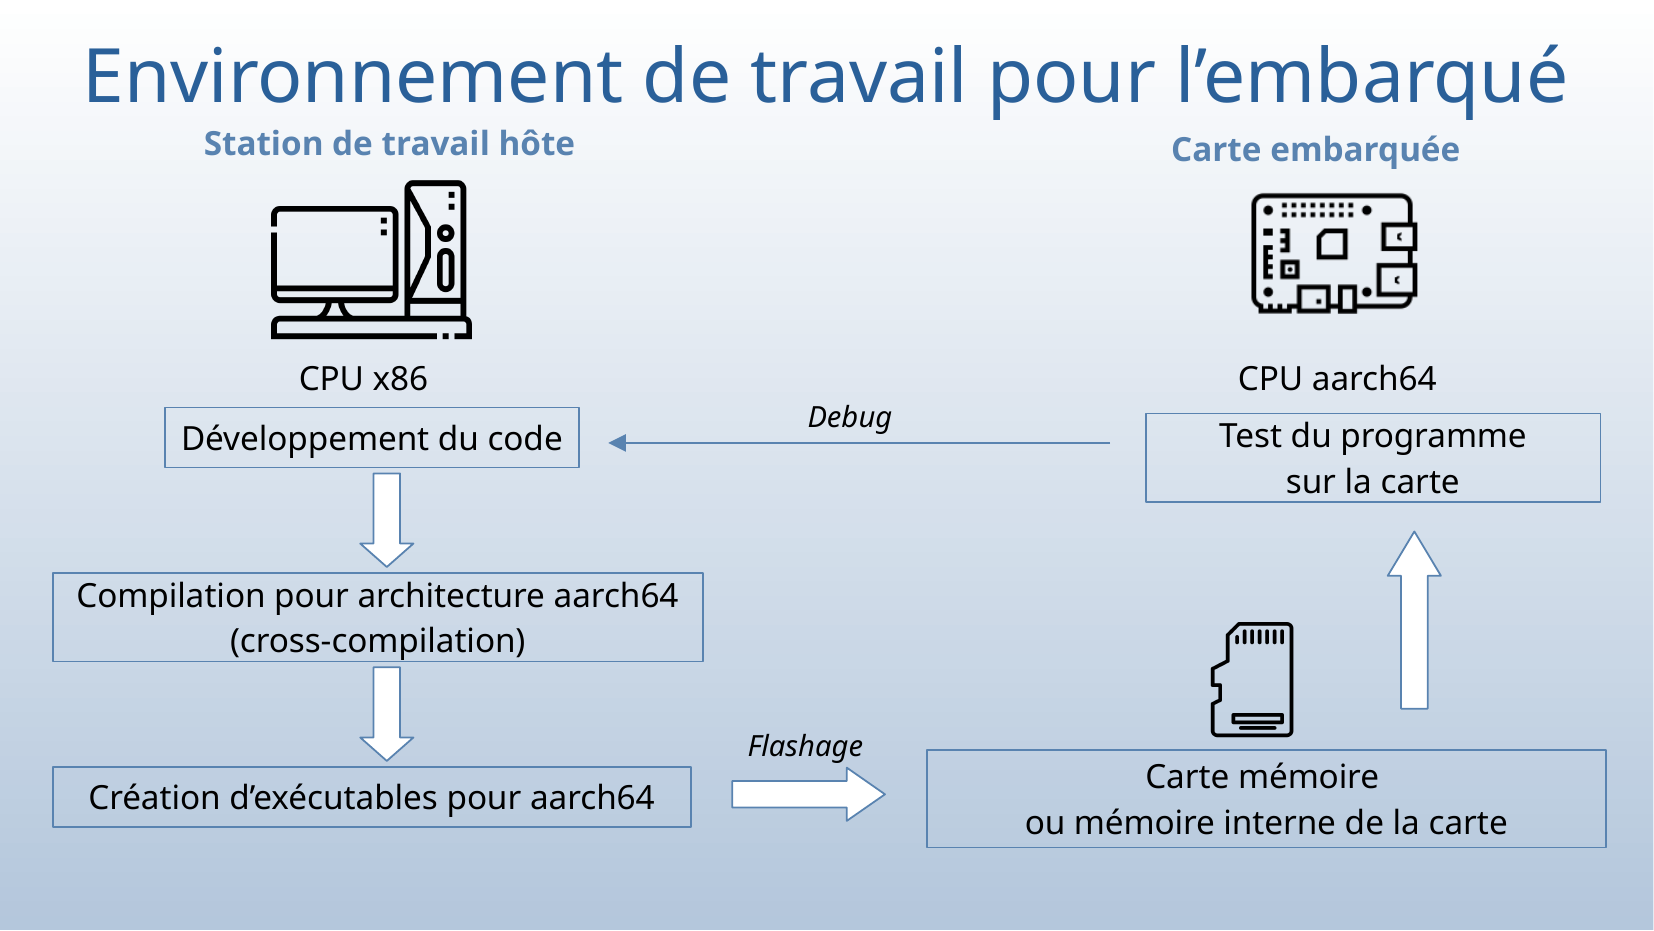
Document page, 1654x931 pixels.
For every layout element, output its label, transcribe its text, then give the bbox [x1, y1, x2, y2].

text_box Station de travail hôte [183, 112, 597, 173]
title Environnement de travail pour l’embarqué [82, 0, 1571, 151]
text_box Flashage [720, 714, 898, 775]
picture [271, 173, 472, 347]
text_box Debug [767, 388, 933, 443]
text_box [360, 473, 414, 567]
text_box Carte embarquée [1133, 118, 1507, 179]
text_box CPU aarch64 [1216, 347, 1459, 408]
text_box [1387, 531, 1441, 709]
picture [1216, 179, 1453, 347]
text_box Développement du code [165, 407, 579, 468]
text_box [732, 767, 886, 821]
text_box CPU x86 [242, 347, 485, 408]
text_box Test du programme sur la carte [1145, 413, 1601, 502]
text_box Compilation pour architecture aarch64 (cross-compilation) [53, 572, 703, 662]
text_box [360, 667, 414, 761]
text_box Carte mémoire ou mémoire interne de la carte [927, 750, 1607, 848]
picture [1192, 620, 1312, 739]
text_box Création d’exécutables pour aarch64 [53, 766, 691, 827]
